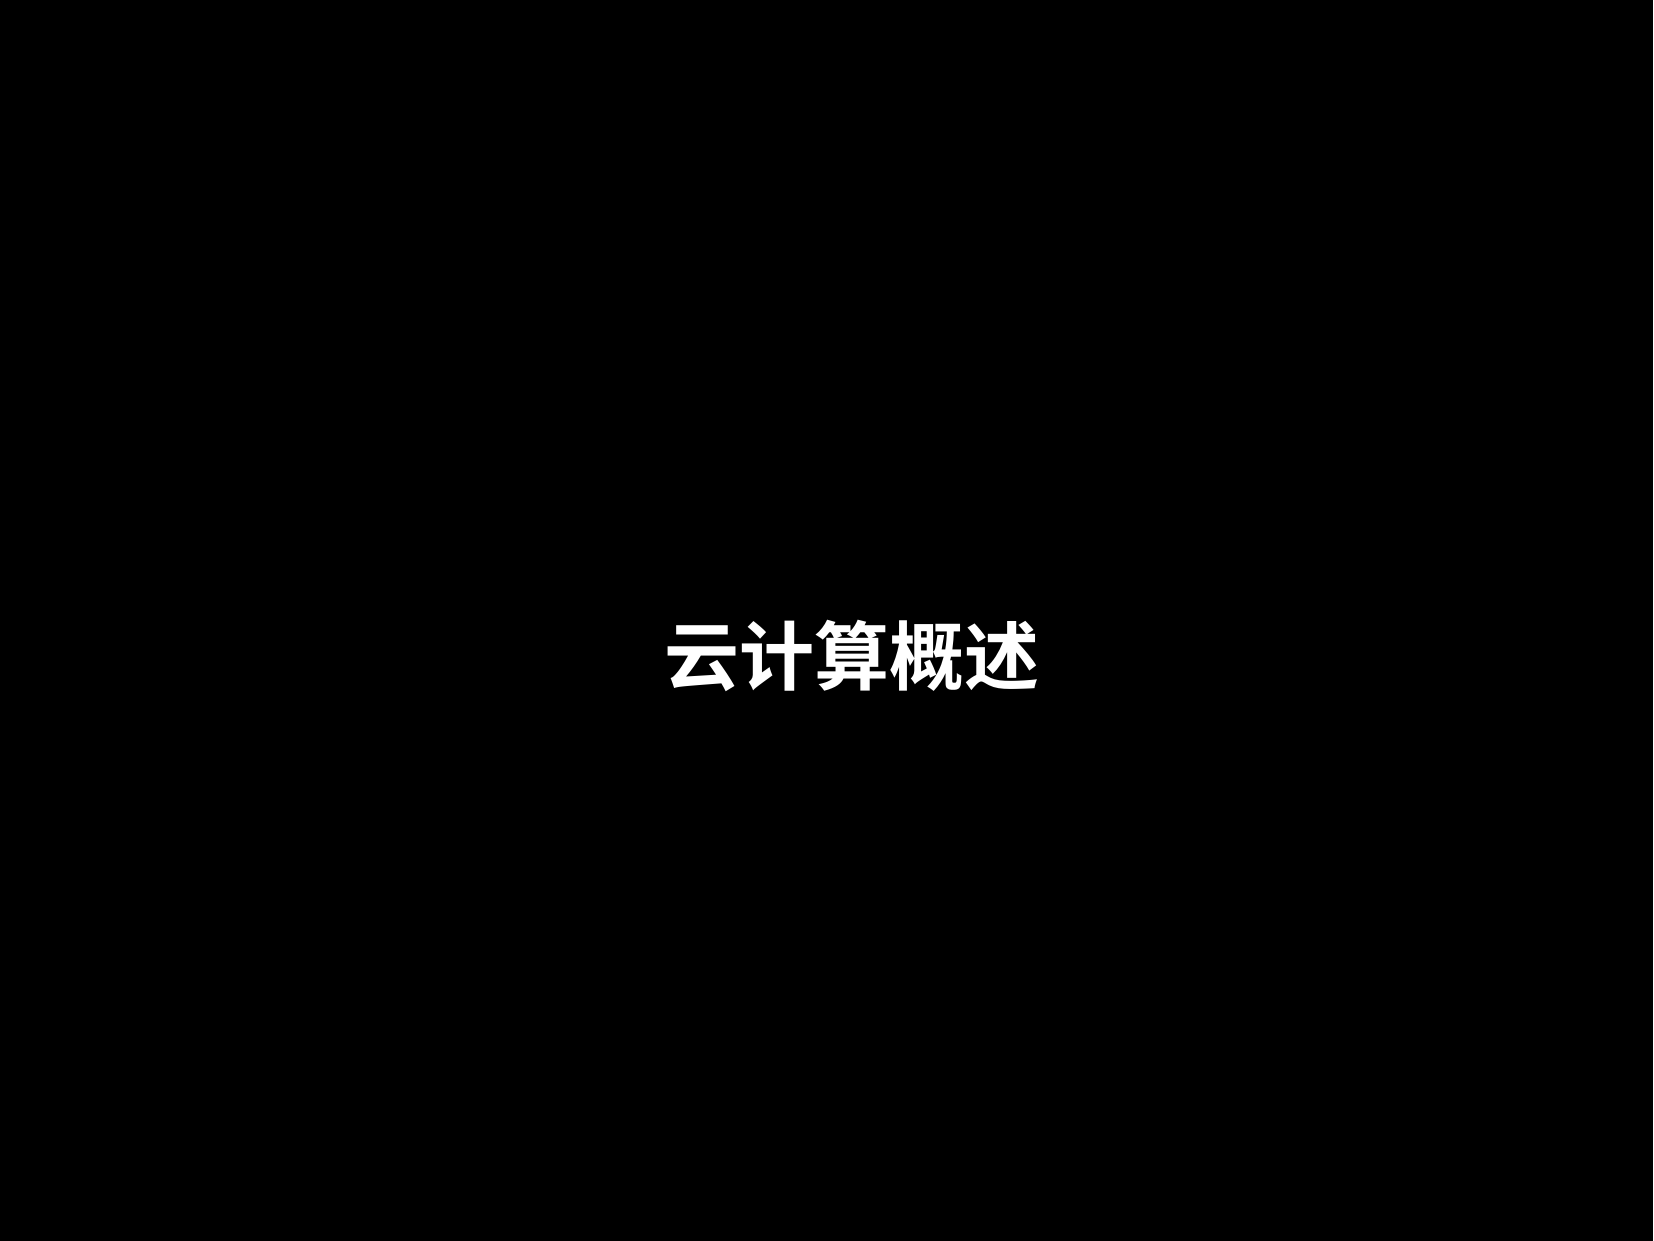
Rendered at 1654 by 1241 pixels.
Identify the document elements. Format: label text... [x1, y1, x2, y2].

text_box 云计算概述 [138, 590, 1565, 705]
